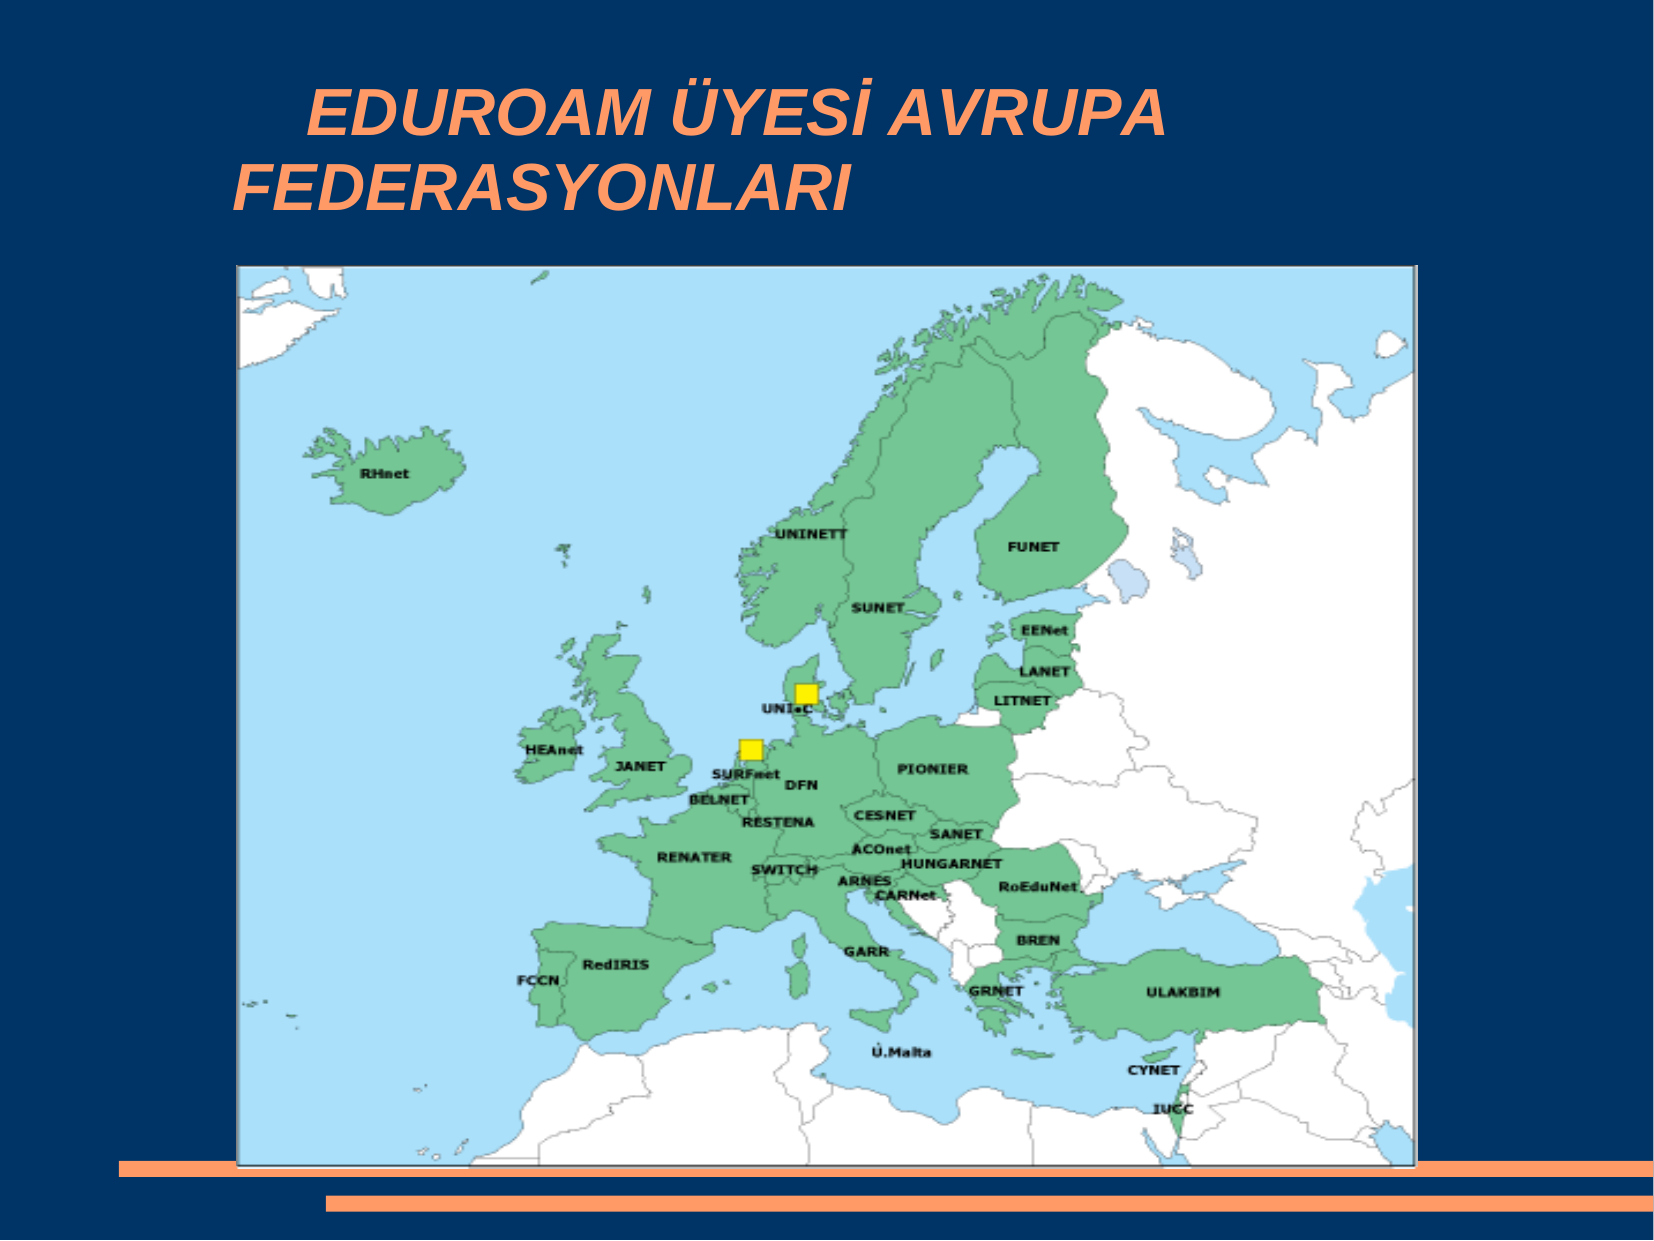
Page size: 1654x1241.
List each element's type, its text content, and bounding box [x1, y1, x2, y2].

title EDUROAM ÜYESİ AVRUPA FEDERASYONLARI [121, 53, 1534, 247]
picture [236, 265, 1418, 1169]
